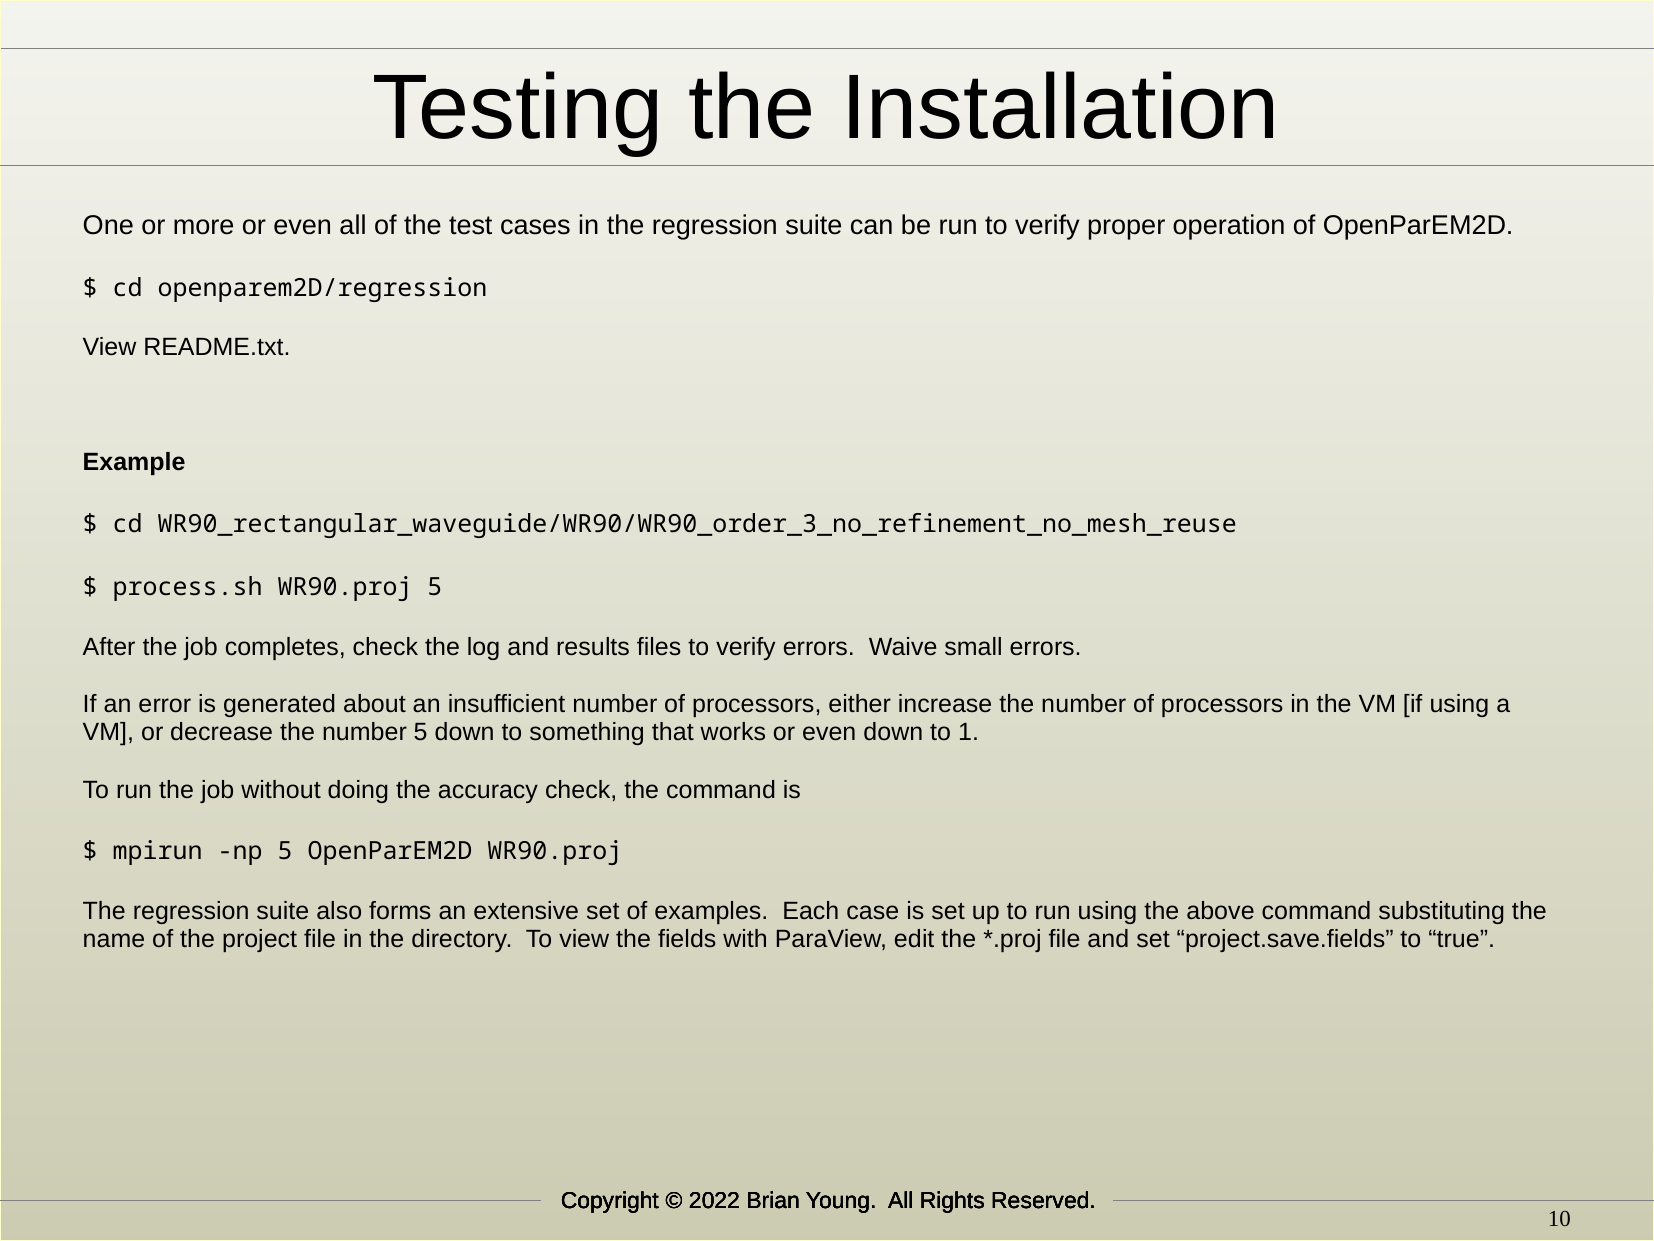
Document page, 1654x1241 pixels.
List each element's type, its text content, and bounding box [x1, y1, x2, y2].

list One or more or even all of the test cases in the regression suite can be run to verify proper operation of OpenParEM2D. $ cd openparem2D/regression View README.txt. Example $ cd WR90_rectangular_waveguide/WR90/WR90_order_3_no_refinement_no_mesh_reuse $ process.sh WR90.proj 5 After the job completes, check the log and results files to verify errors. Waive small errors. If an error is generated about an insufficient number of processors, either increase the number of processors in the VM [if using a VM], or decrease the number 5 down to something that works or even down to 1. To run the job without doing the accuracy check, the command is $ mpirun -np 5 OpenParEM2D WR90.proj The regression suite also forms an extensive set of examples. Each case is set up to run using the above command substituting the name of the project file in the directory. To view the fields with ParaView, edit the *.proj file and set “project.save.fields” to “true”. [82, 210, 1571, 1109]
title Testing the Installation [82, 49, 1571, 166]
